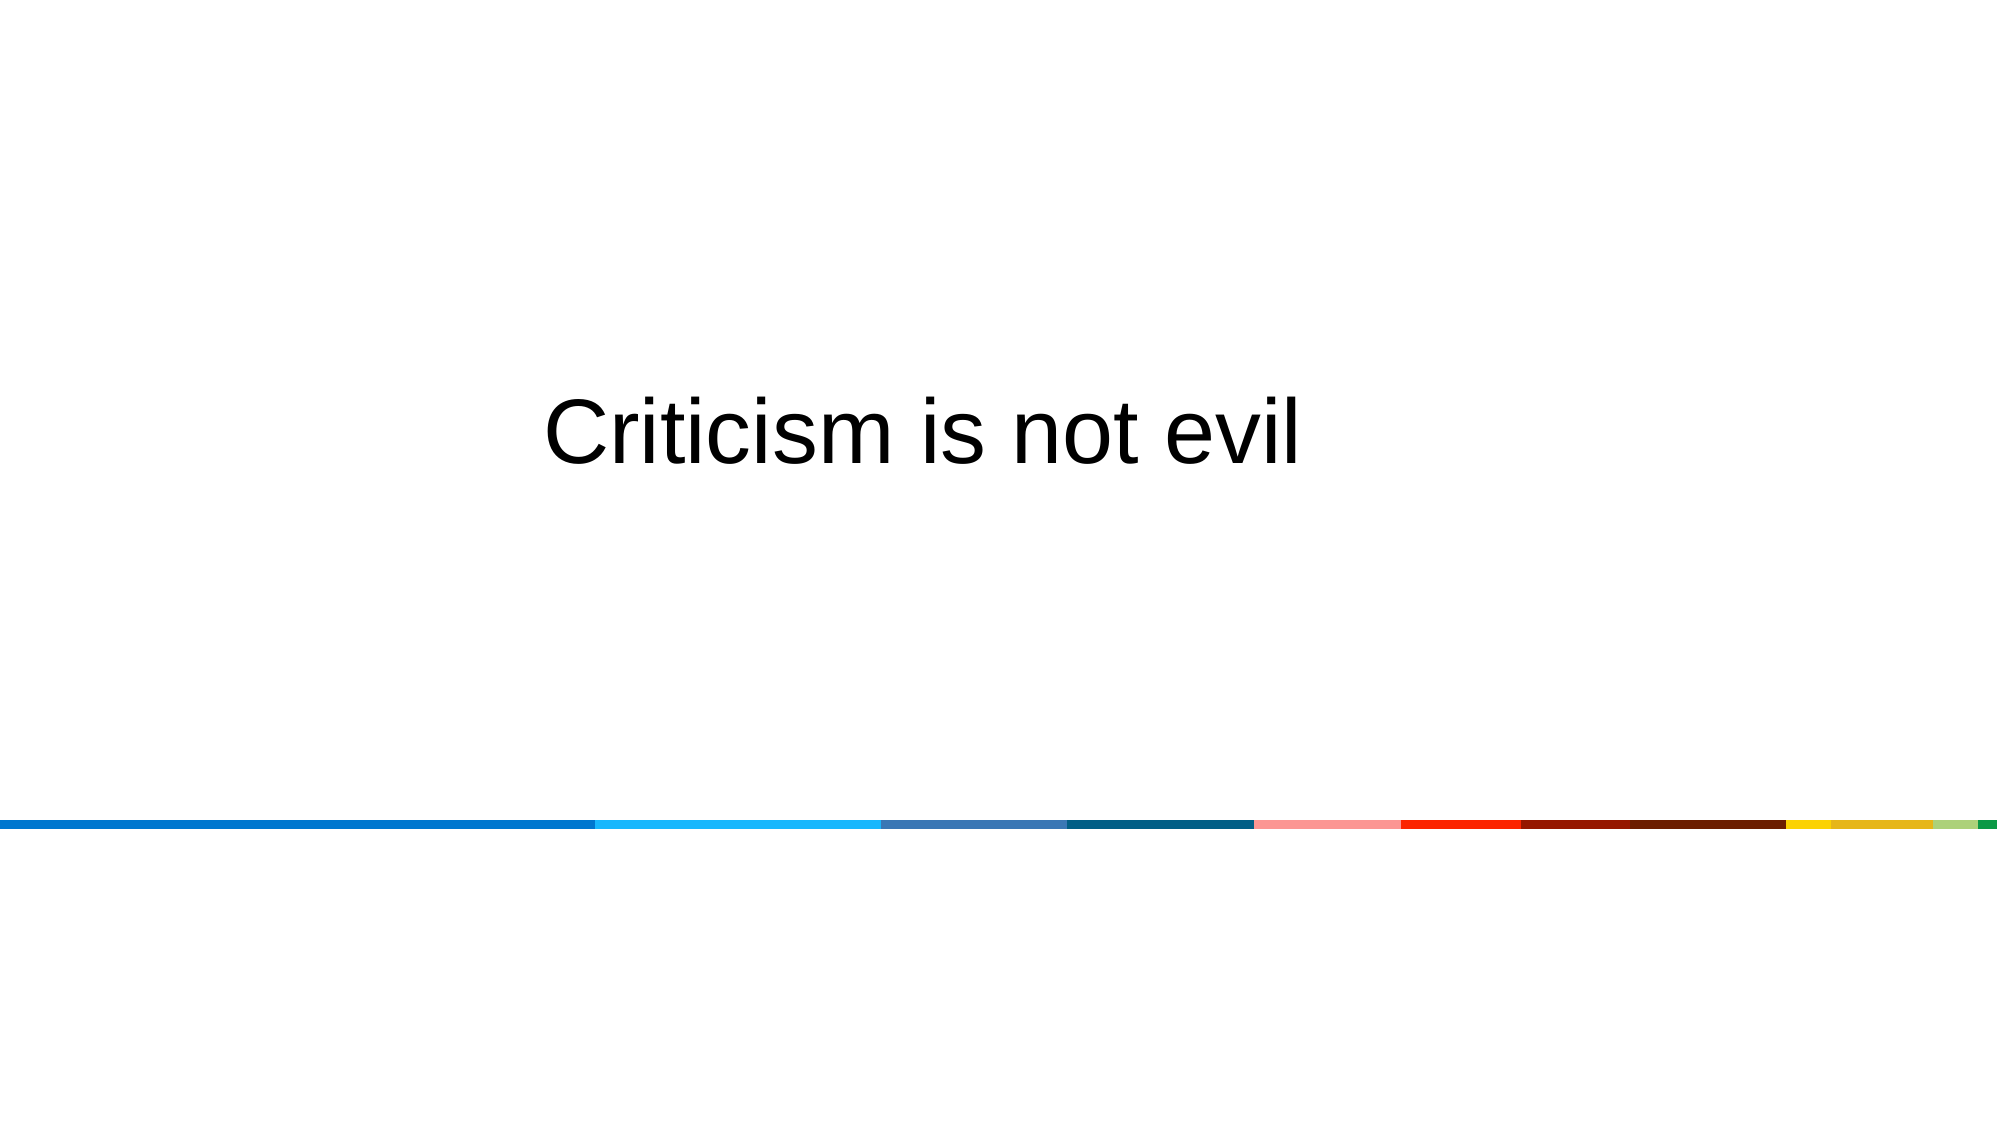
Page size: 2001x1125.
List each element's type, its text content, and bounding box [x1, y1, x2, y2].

text_box Criticism is not evil [61, 324, 1787, 543]
text_box [0, 820, 1997, 829]
